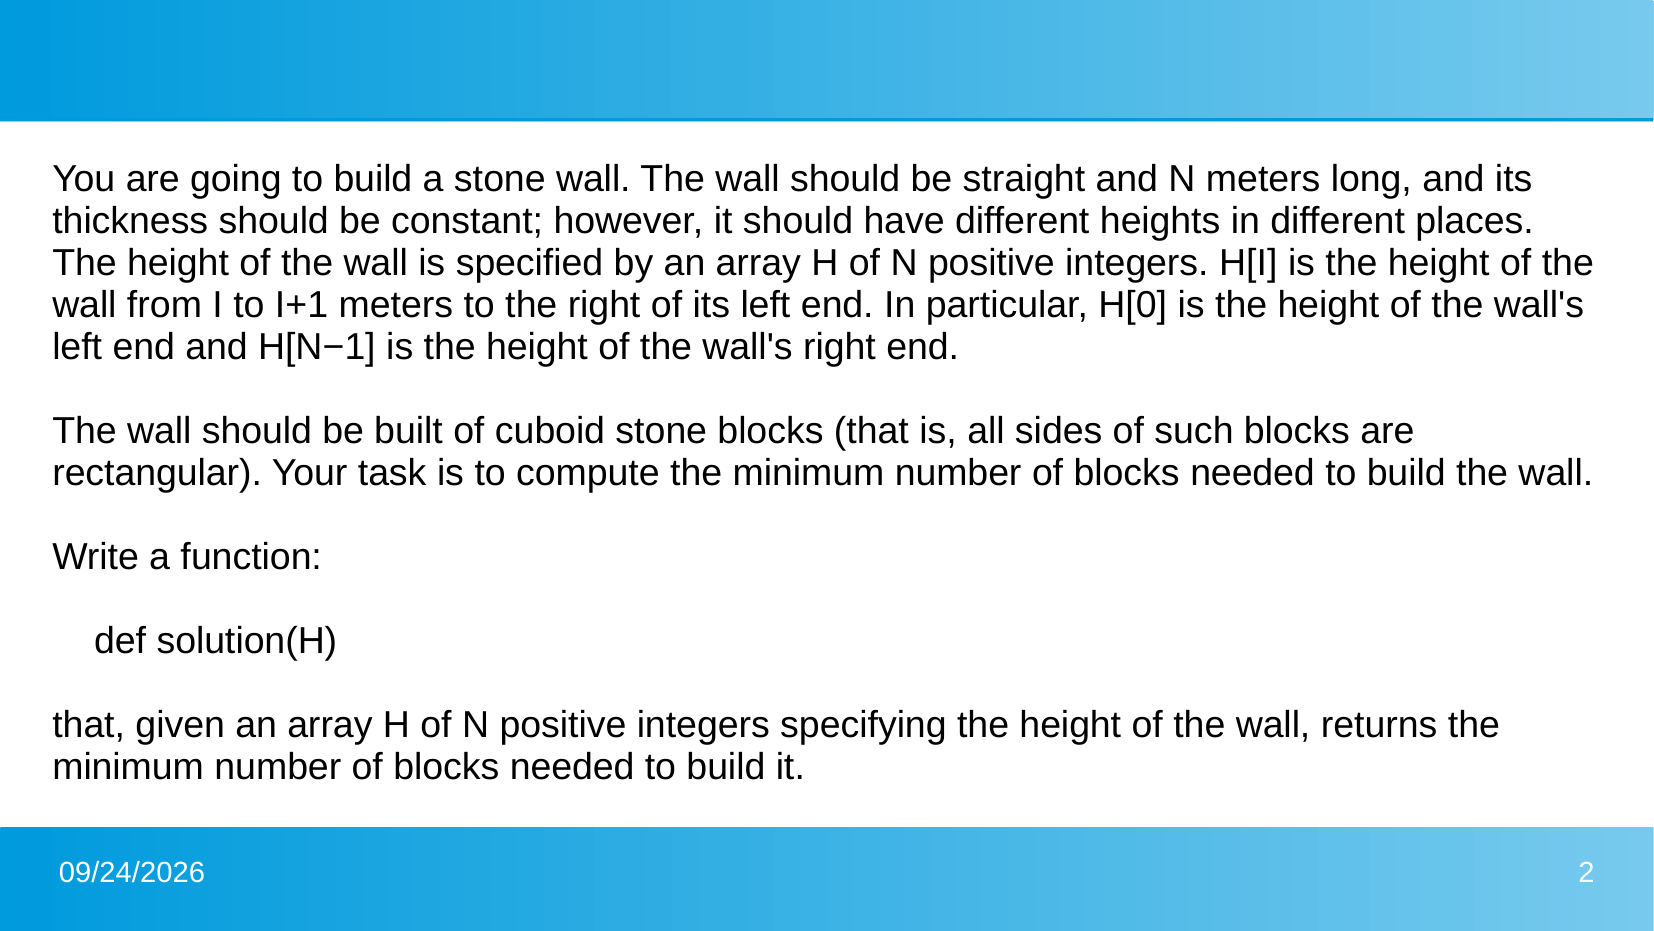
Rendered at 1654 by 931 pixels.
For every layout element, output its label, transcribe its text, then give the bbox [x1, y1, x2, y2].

text_box You are going to build a stone wall. The wall should be straight and N meters long, and its thickness should be constant; however, it should have different heights in different places. The height of the wall is specified by an array H of N positive integers. H[I] is the height of the wall from I to I+1 meters to the right of its left end. In particular, H[0] is the height of the wall's left end and H[N−1] is the height of the wall's right end. The wall should be built of cuboid stone blocks (that is, all sides of such blocks are rectangular). Your task is to compute the minimum number of blocks needed to build the wall. Write a function: def solution(H) that, given an array H of N positive integers specifying the height of the wall, returns the minimum number of blocks needed to build it. [37, 150, 1613, 837]
